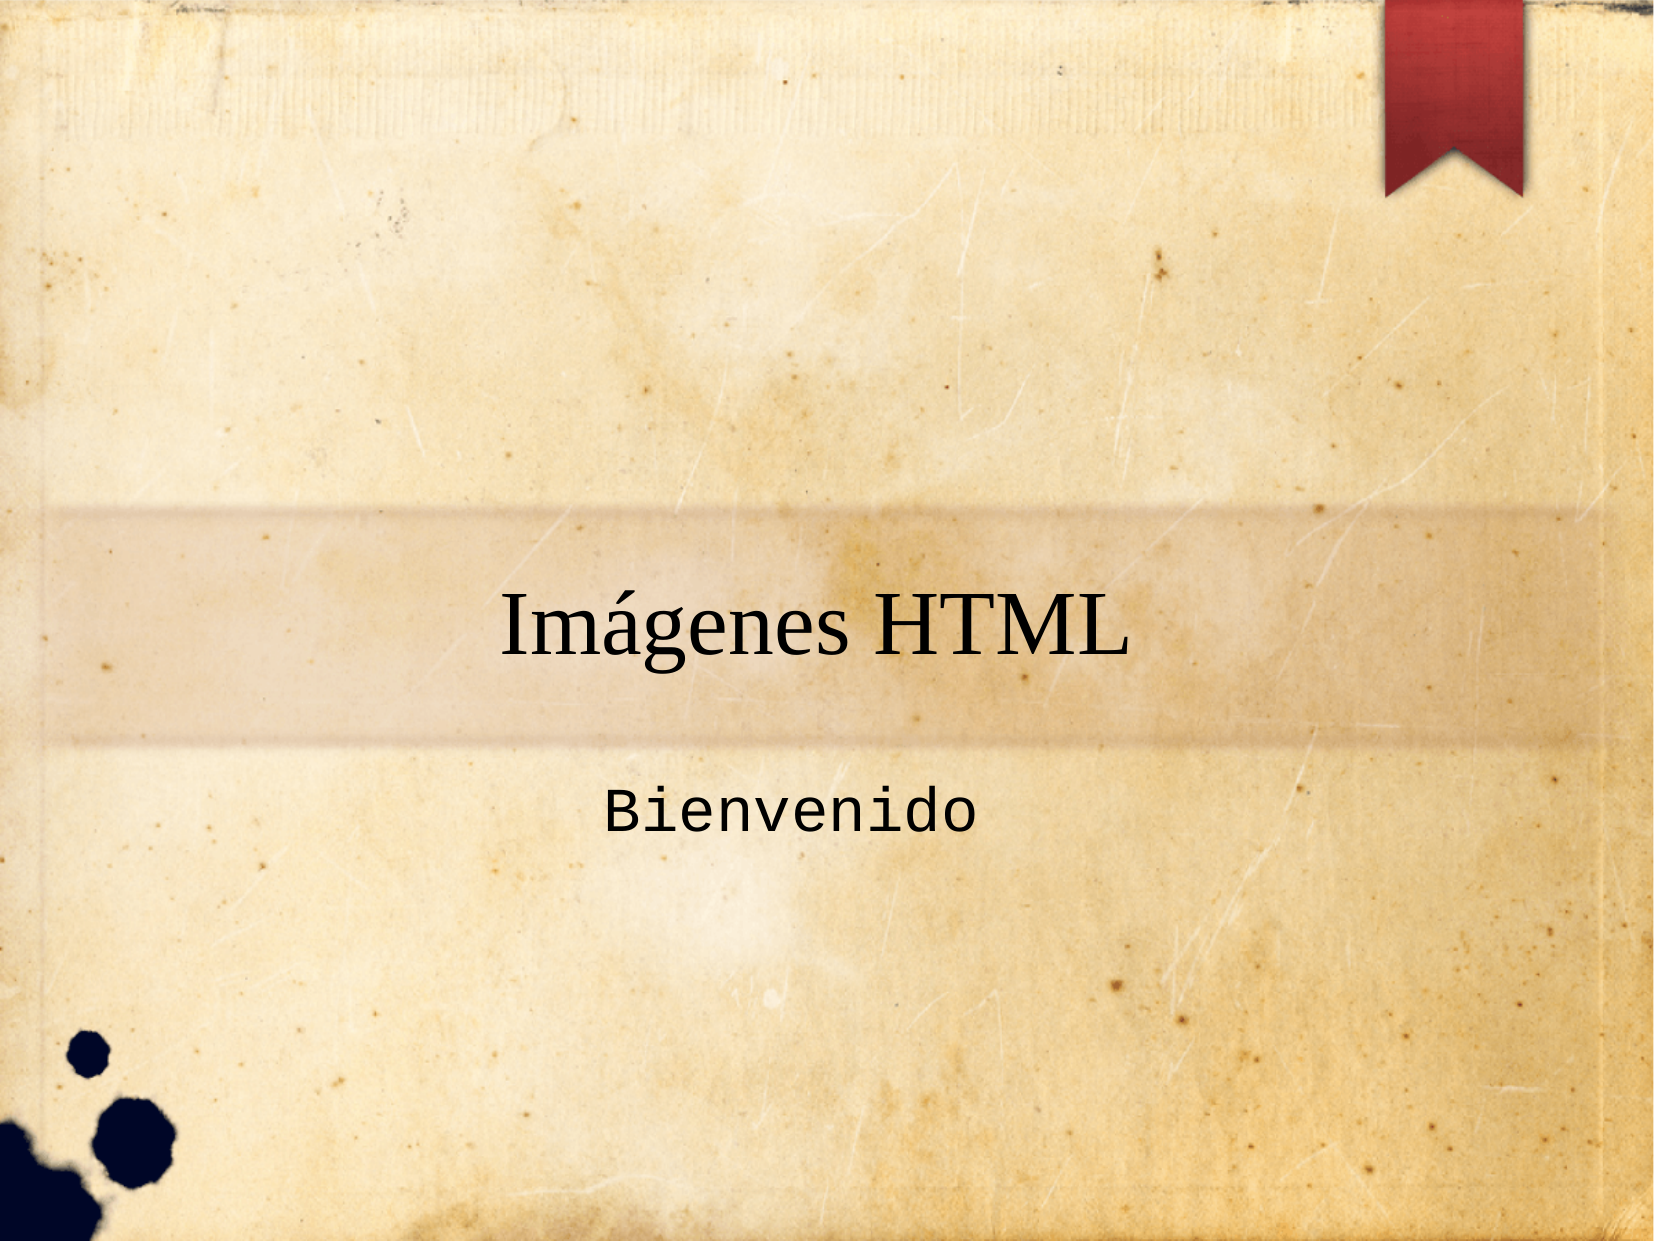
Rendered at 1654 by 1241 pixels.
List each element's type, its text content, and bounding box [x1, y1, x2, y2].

title Imágenes HTML [82, 519, 1571, 727]
picture [0, 0, 1654, 1241]
subtitle Bienvenido [82, 779, 1538, 898]
